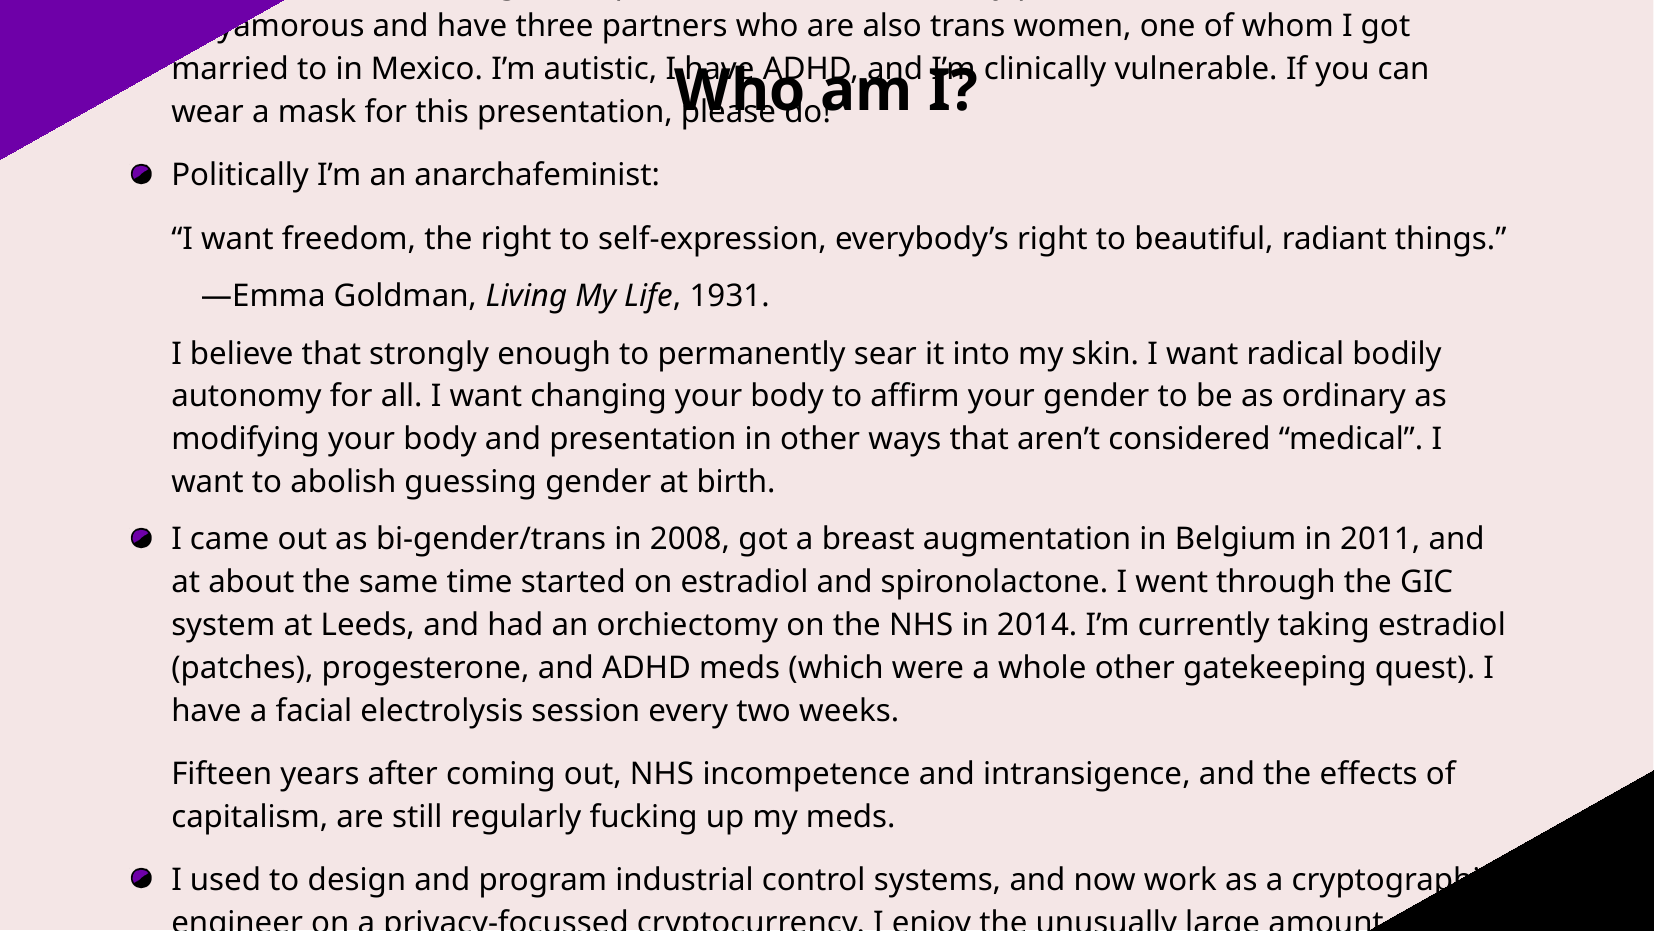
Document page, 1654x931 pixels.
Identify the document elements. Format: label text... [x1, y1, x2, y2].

subtitle I’m Daira Emma, I’m a genderqueer trans woman and my pronouns are ze/hir. I’m polyamorous and have three partners who are also trans women, one of whom I got married to in Mexico. I’m autistic, I have ADHD, and I’m clinically vulnerable. If you can wear a mask for this presentation, please do! Politically I’m an anarchafeminist: “I want freedom, the right to self-expression, everybody’s right to beautiful, radiant things.” —Emma Goldman, Living My Life, 1931. I believe that strongly enough to permanently sear it into my skin. I want radical bodily autonomy for all. I want changing your body to affirm your gender to be as ordinary as modifying your body and presentation in other ways that aren’t considered “medical”. I want to abolish guessing gender at birth. I came out as bi-gender/trans in 2008, got a breast augmentation in Belgium in 2011, and at about the same time started on estradiol and spironolactone. I went through the GIC system at Leeds, and had an orchiectomy on the NHS in 2014. I’m currently taking estradiol (patches), progesterone, and ADHD meds (which were a whole other gatekeeping quest). I have a facial electrolysis session every two weeks. Fifteen years after coming out, NHS incompetence and intransigence, and the effects of capitalism, are still regularly fucking up my meds. I used to design and program industrial control systems, and now work as a cryptographic engineer on a privacy-focussed cryptocurrency. I enjoy the unusually large amount of math involved in my job. I’m one of four directors of Trans Pride Manchester CIC. [129, 149, 1512, 860]
text_box [0, 0, 284, 160]
picture [129, 866, 153, 890]
title Who am I? [82, 28, 1571, 147]
text_box [1370, 770, 1654, 931]
